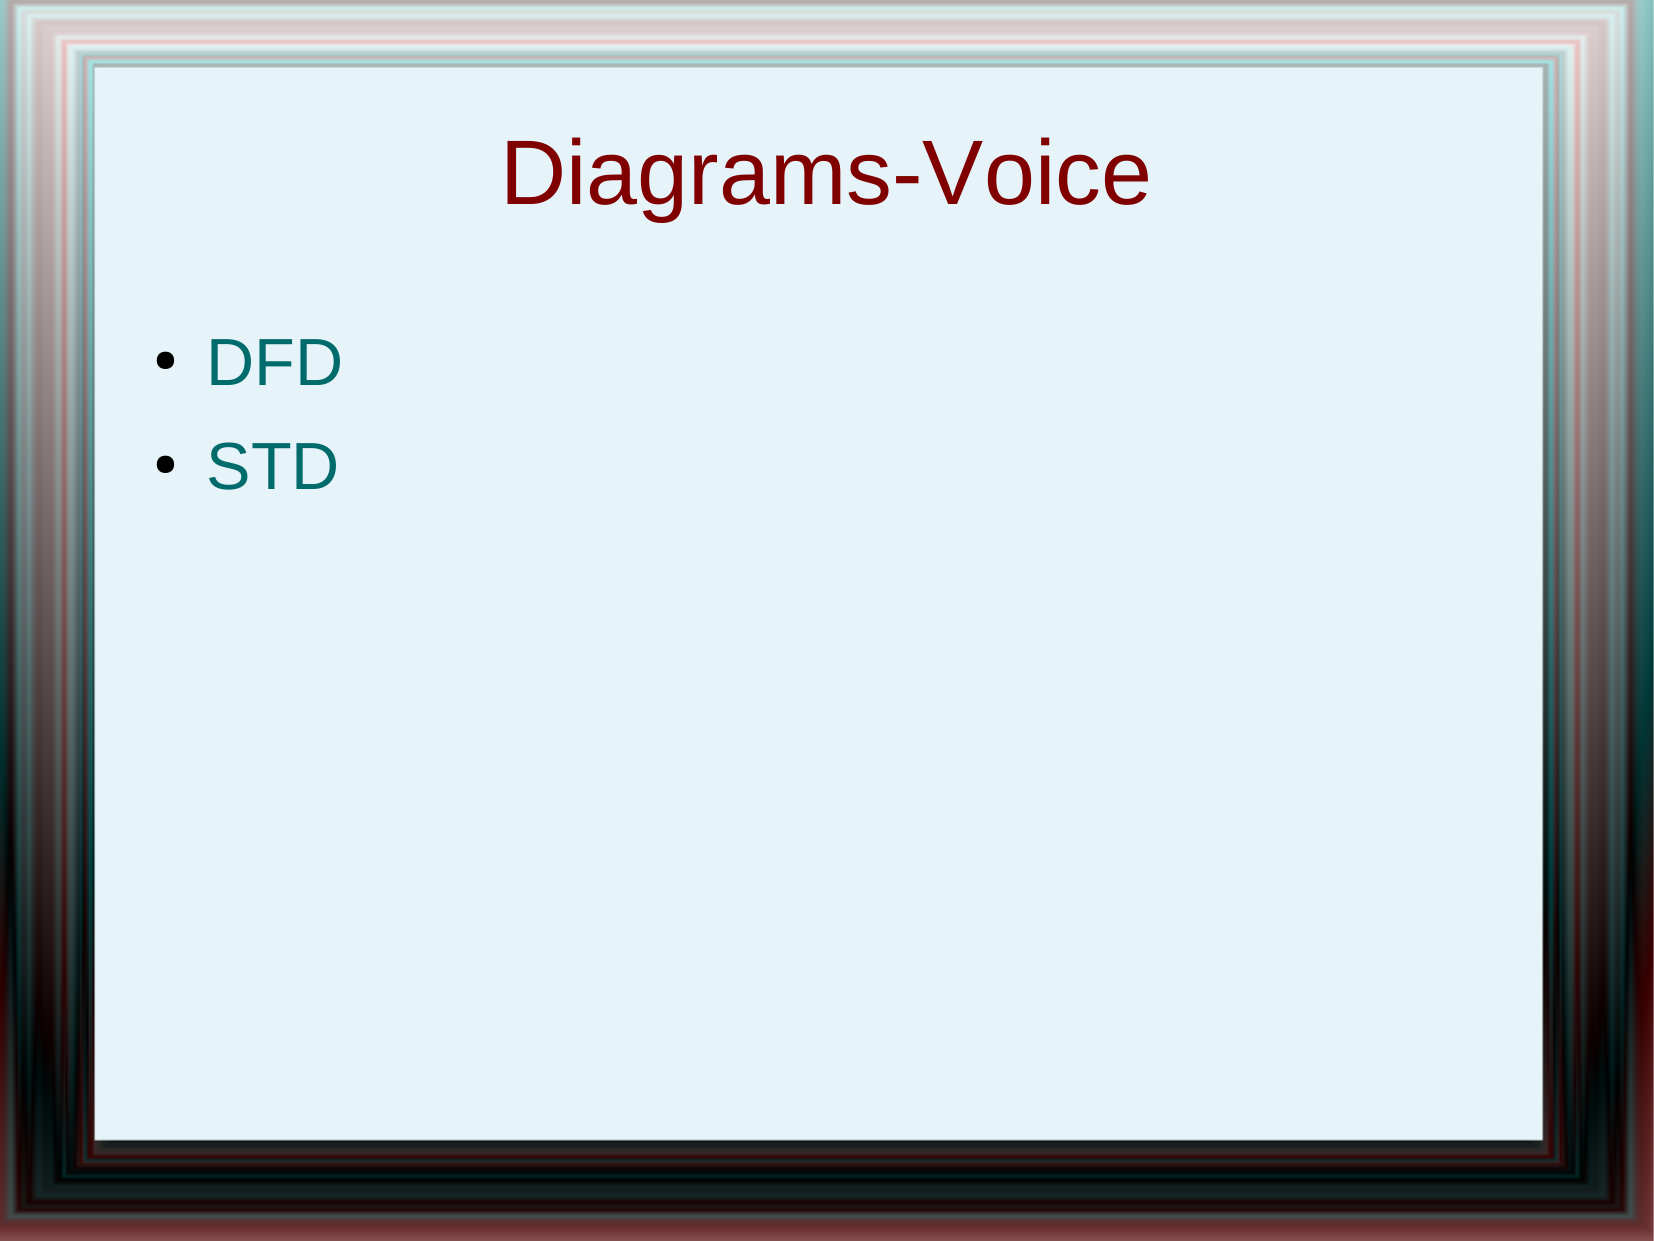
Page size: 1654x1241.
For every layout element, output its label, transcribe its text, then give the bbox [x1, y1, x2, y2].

list DFD STD [118, 324, 1506, 945]
title Diagrams-Voice [118, 88, 1536, 257]
picture [0, 0, 1654, 1241]
